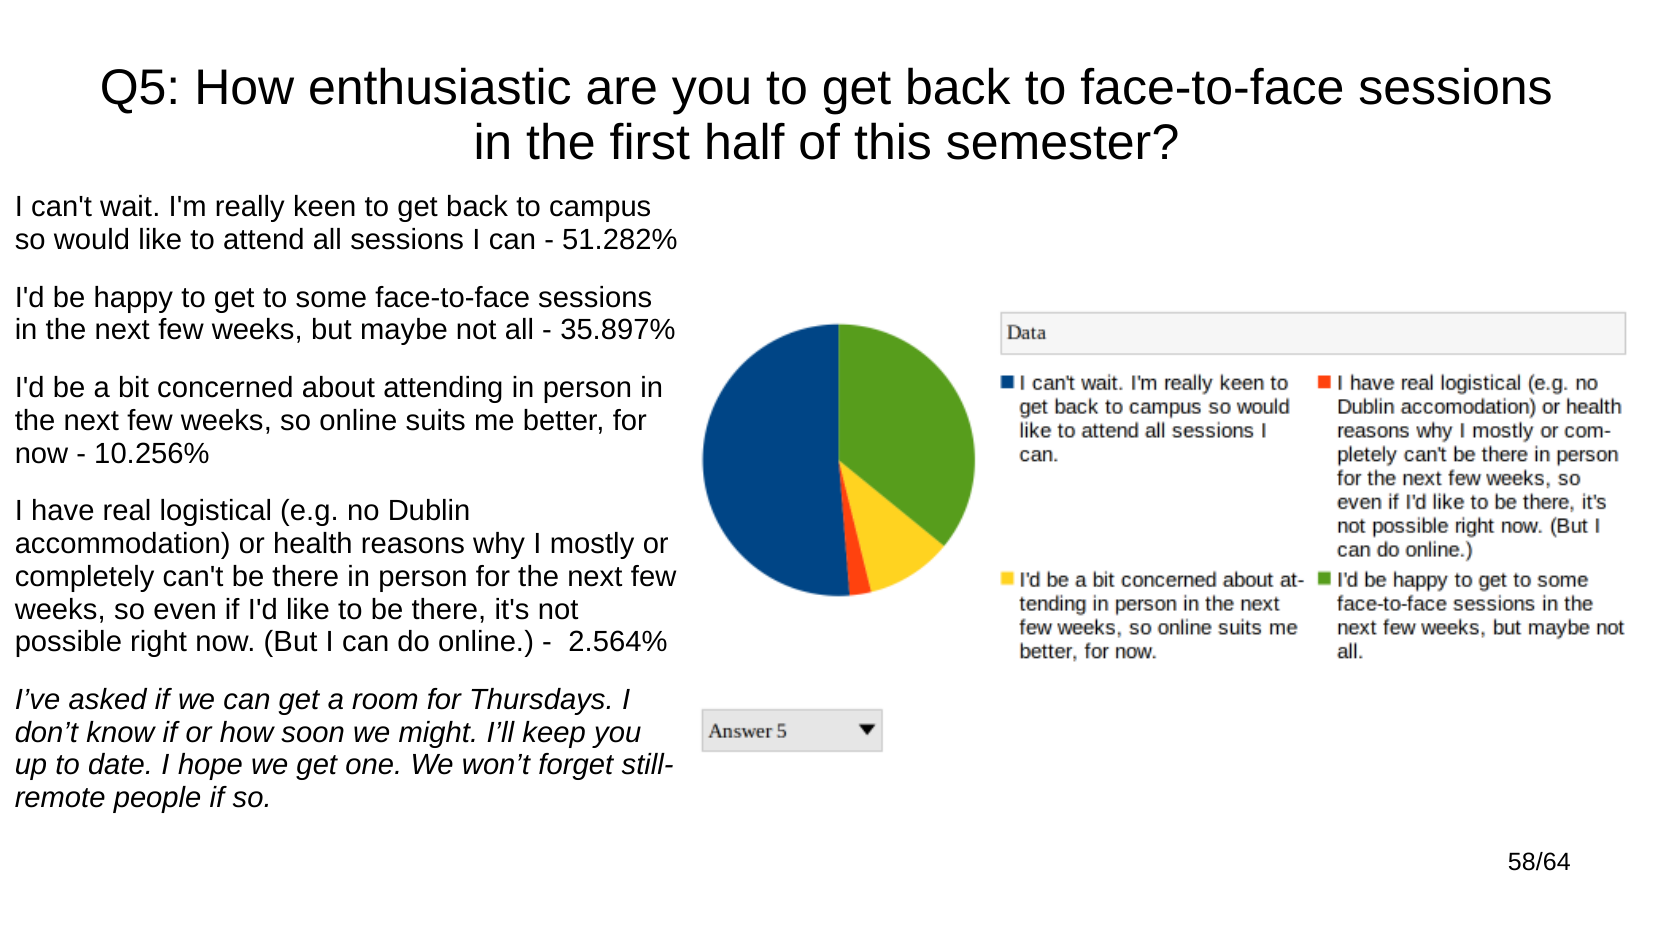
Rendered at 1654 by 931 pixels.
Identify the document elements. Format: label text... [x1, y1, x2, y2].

title Q5: How enthusiastic are you to get back to face-to-face sessions in the first half of this semester? [82, 37, 1571, 193]
picture [696, 217, 1644, 758]
text_box I can't wait. I'm really keen to get back to campus so would like to attend all sessions I can - 51.282% I'd be happy to get to some face-to-face sessions in the next few weeks, but maybe not all - 35.897% I'd be a bit concerned about attending in person in the next few weeks, so online suits me better, for now - 10.256% I have real logistical (e.g. no Dublin accommodation) or health reasons why I mostly or completely can't be there in person for the next few weeks, so even if I'd like to be there, it's not possible right now. (But I can do online.) - 2.564% I’ve asked if we can get a room for Thursdays. I don’t know if or how soon we might. I’ll keep you up to date. I hope we get one. We won’t forget still-remote people if so. [0, 183, 696, 921]
